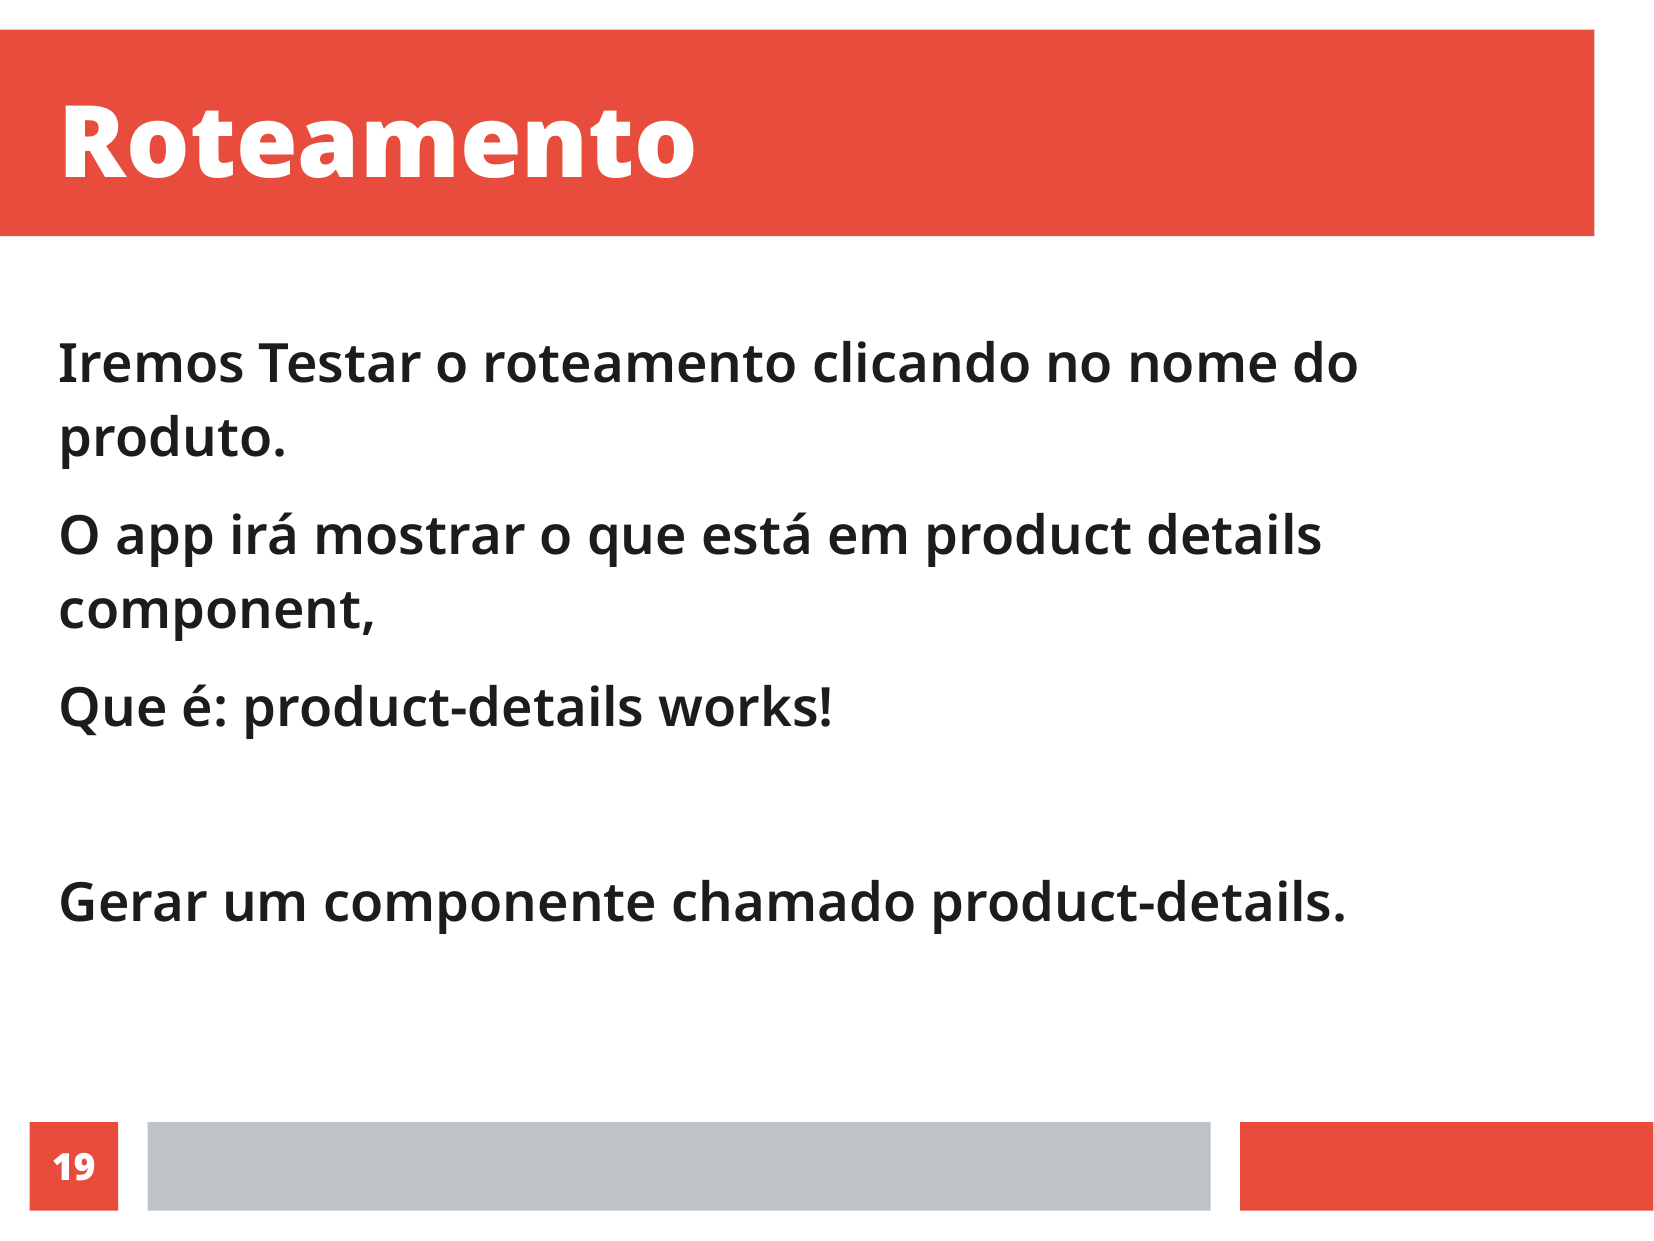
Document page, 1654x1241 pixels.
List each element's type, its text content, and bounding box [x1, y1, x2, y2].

title Roteamento [59, 59, 1595, 207]
list Iremos Testar o roteamento clicando no nome do produto. O app irá mostrar o que está em product details component, Que é: product-details works! Gerar um componente chamado product-details. [59, 324, 1565, 1093]
